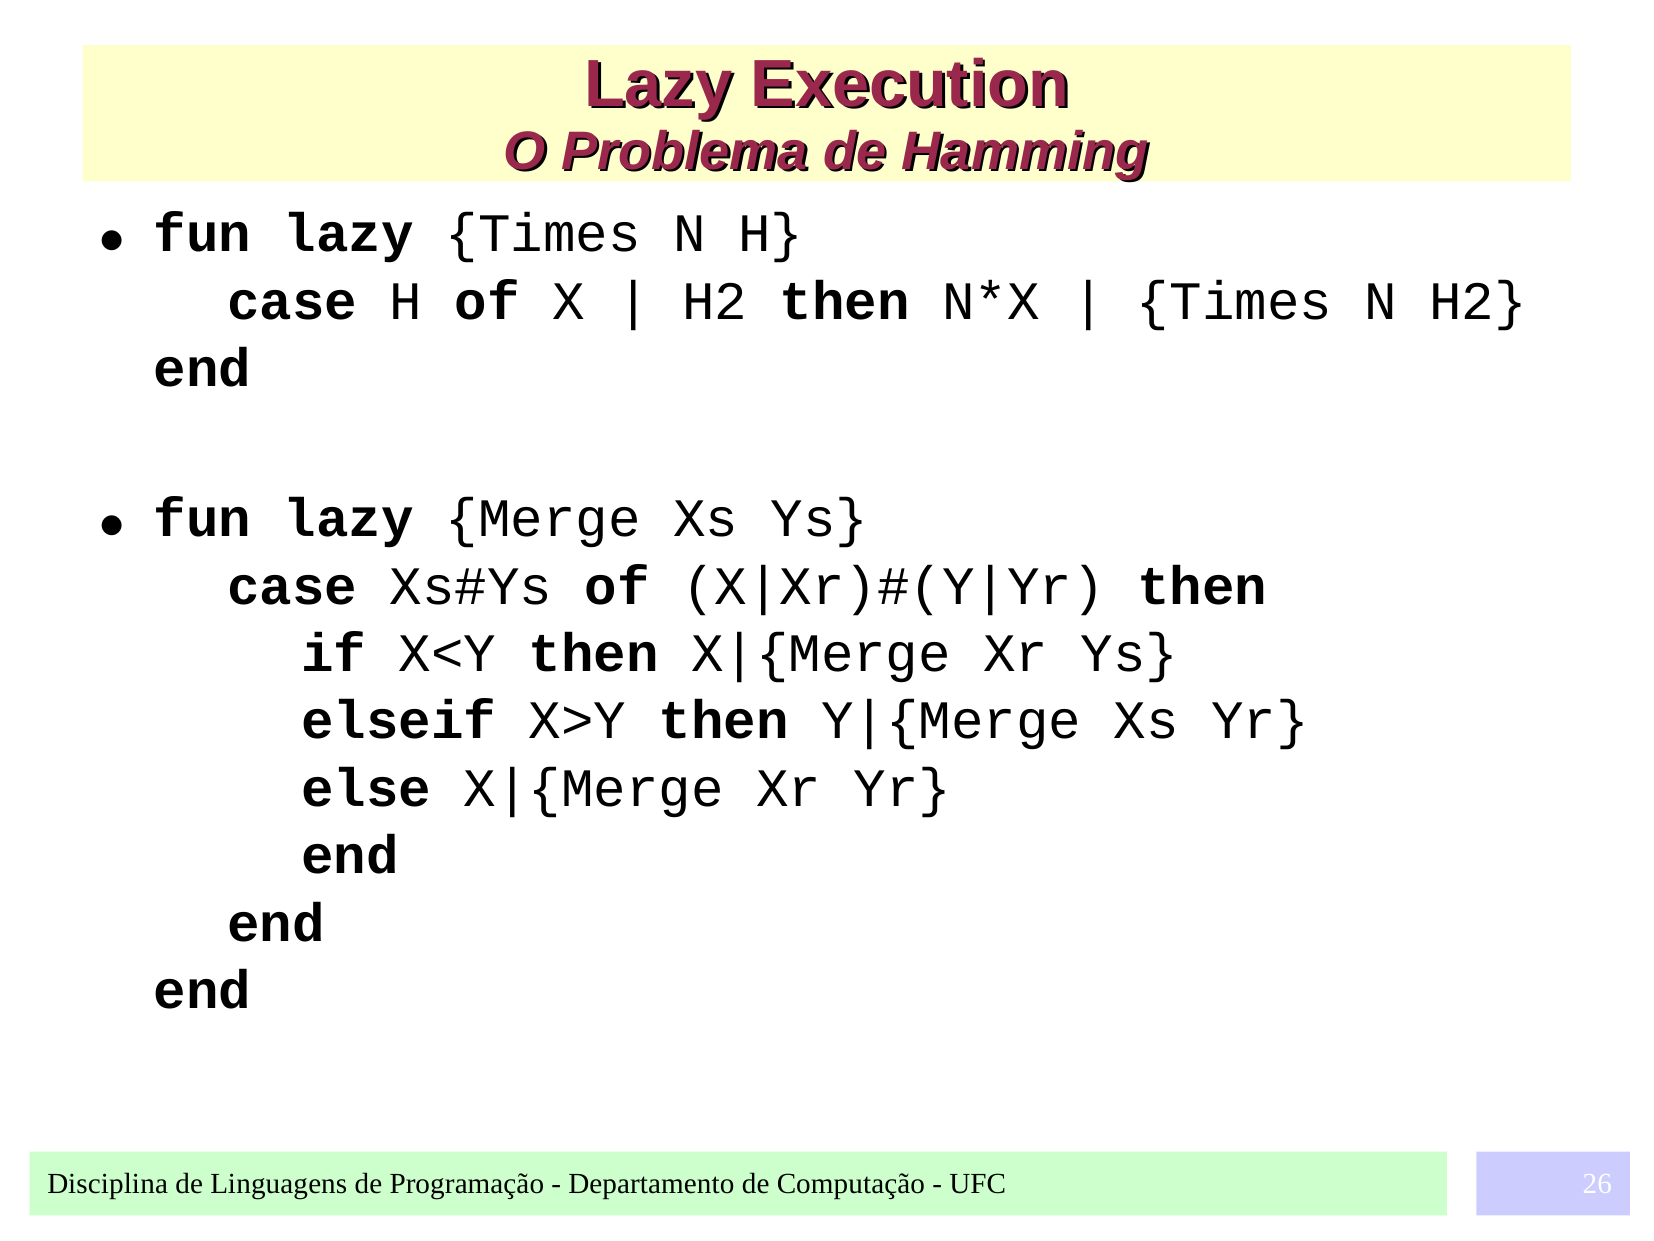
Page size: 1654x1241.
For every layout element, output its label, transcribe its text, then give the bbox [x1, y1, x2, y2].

title Lazy Execution O Problema de Hamming [82, 45, 1571, 182]
list fun lazy {Times N H} case H of X | H2 then N*X | {Times N H2} end fun lazy {Merge Xs Ys} case Xs#Ys of (X|Xr)#(Y|Yr) then if X<Y then X|{Merge Xr Ys} elseif X>Y then Y|{Merge Xs Yr} else X|{Merge Xr Yr} end end end [82, 206, 1571, 1137]
